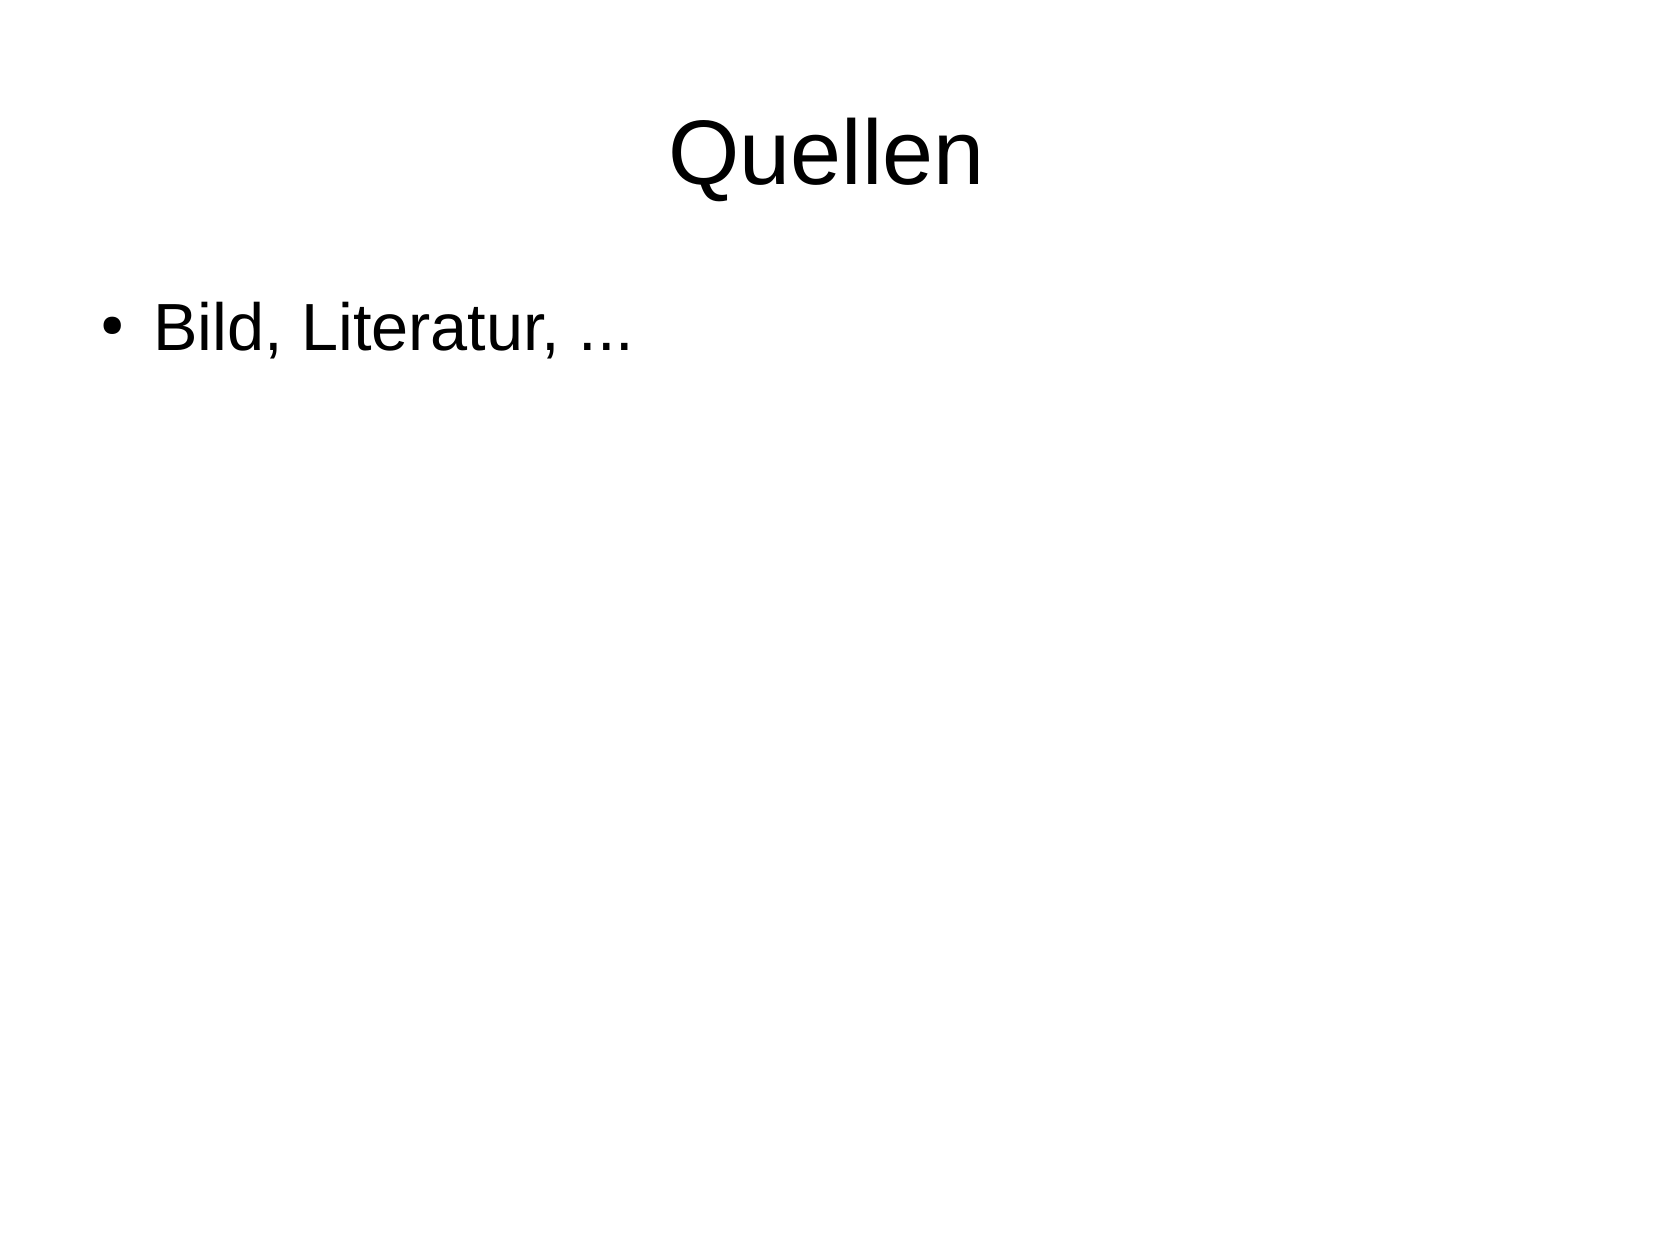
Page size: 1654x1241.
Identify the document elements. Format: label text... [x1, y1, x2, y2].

list Bild, Literatur, ... [82, 290, 1571, 1109]
title Quellen [82, 49, 1571, 257]
